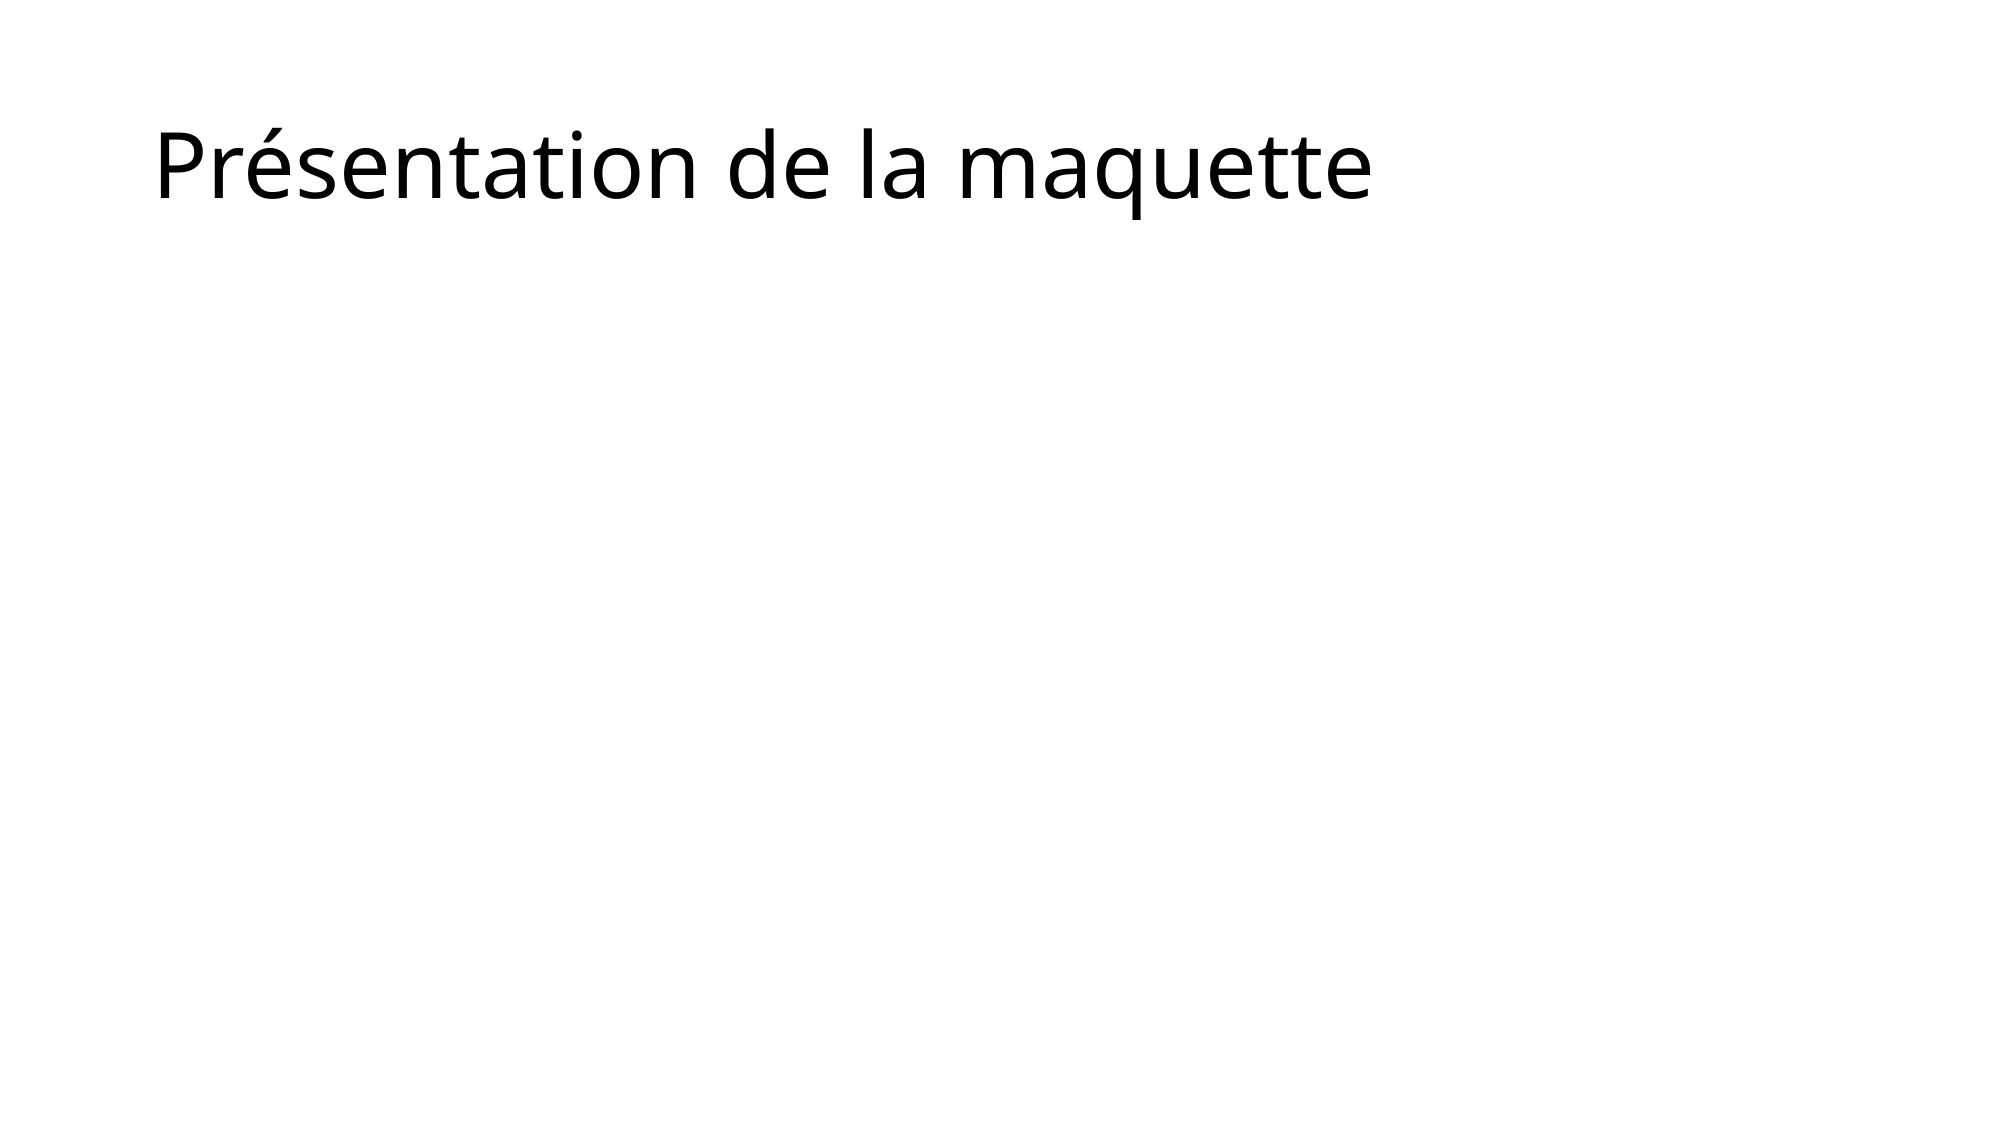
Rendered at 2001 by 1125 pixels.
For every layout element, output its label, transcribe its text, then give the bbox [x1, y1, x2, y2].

title Présentation de la maquette [137, 59, 1863, 278]
